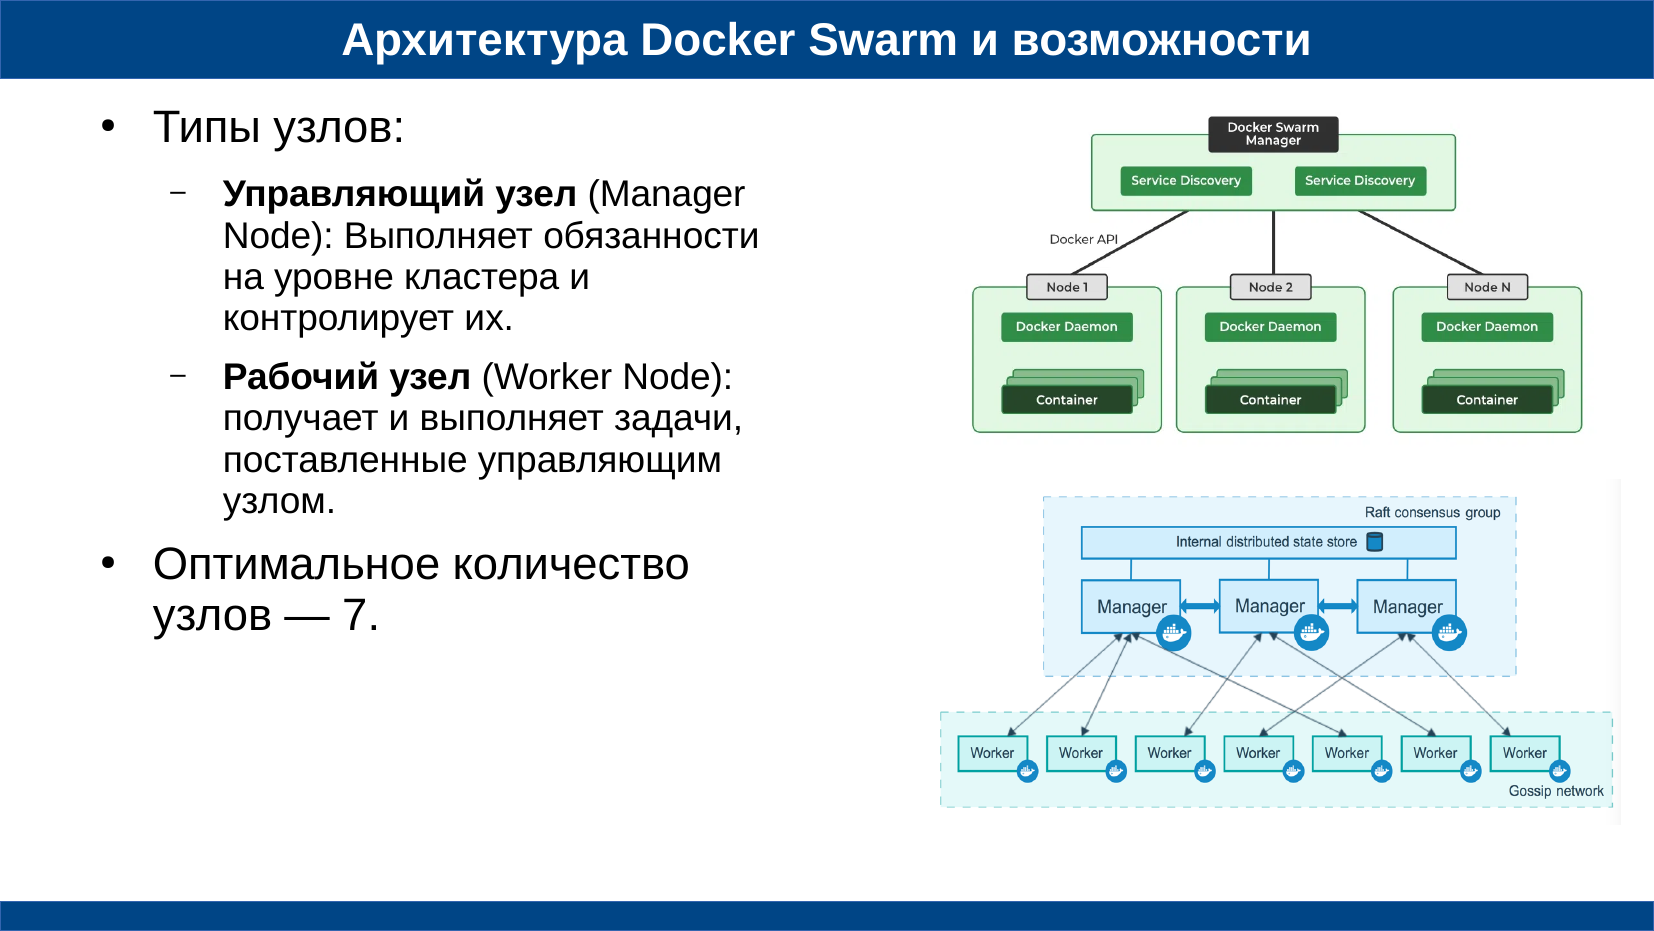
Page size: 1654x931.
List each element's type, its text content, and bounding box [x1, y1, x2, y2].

picture [933, 479, 1621, 826]
list Типы узлов: Управляющий узел (Manager Node): Выполняет обязанности на уровне кластера и контролирует их. Рабочий узел (Worker Node): получает и выполняет задачи, поставленные управляющим узлом. Оптимальное количество узлов — 7. [82, 101, 809, 641]
picture [955, 101, 1599, 447]
title Архитектура Docker Swarm и возможности [0, 0, 1654, 79]
